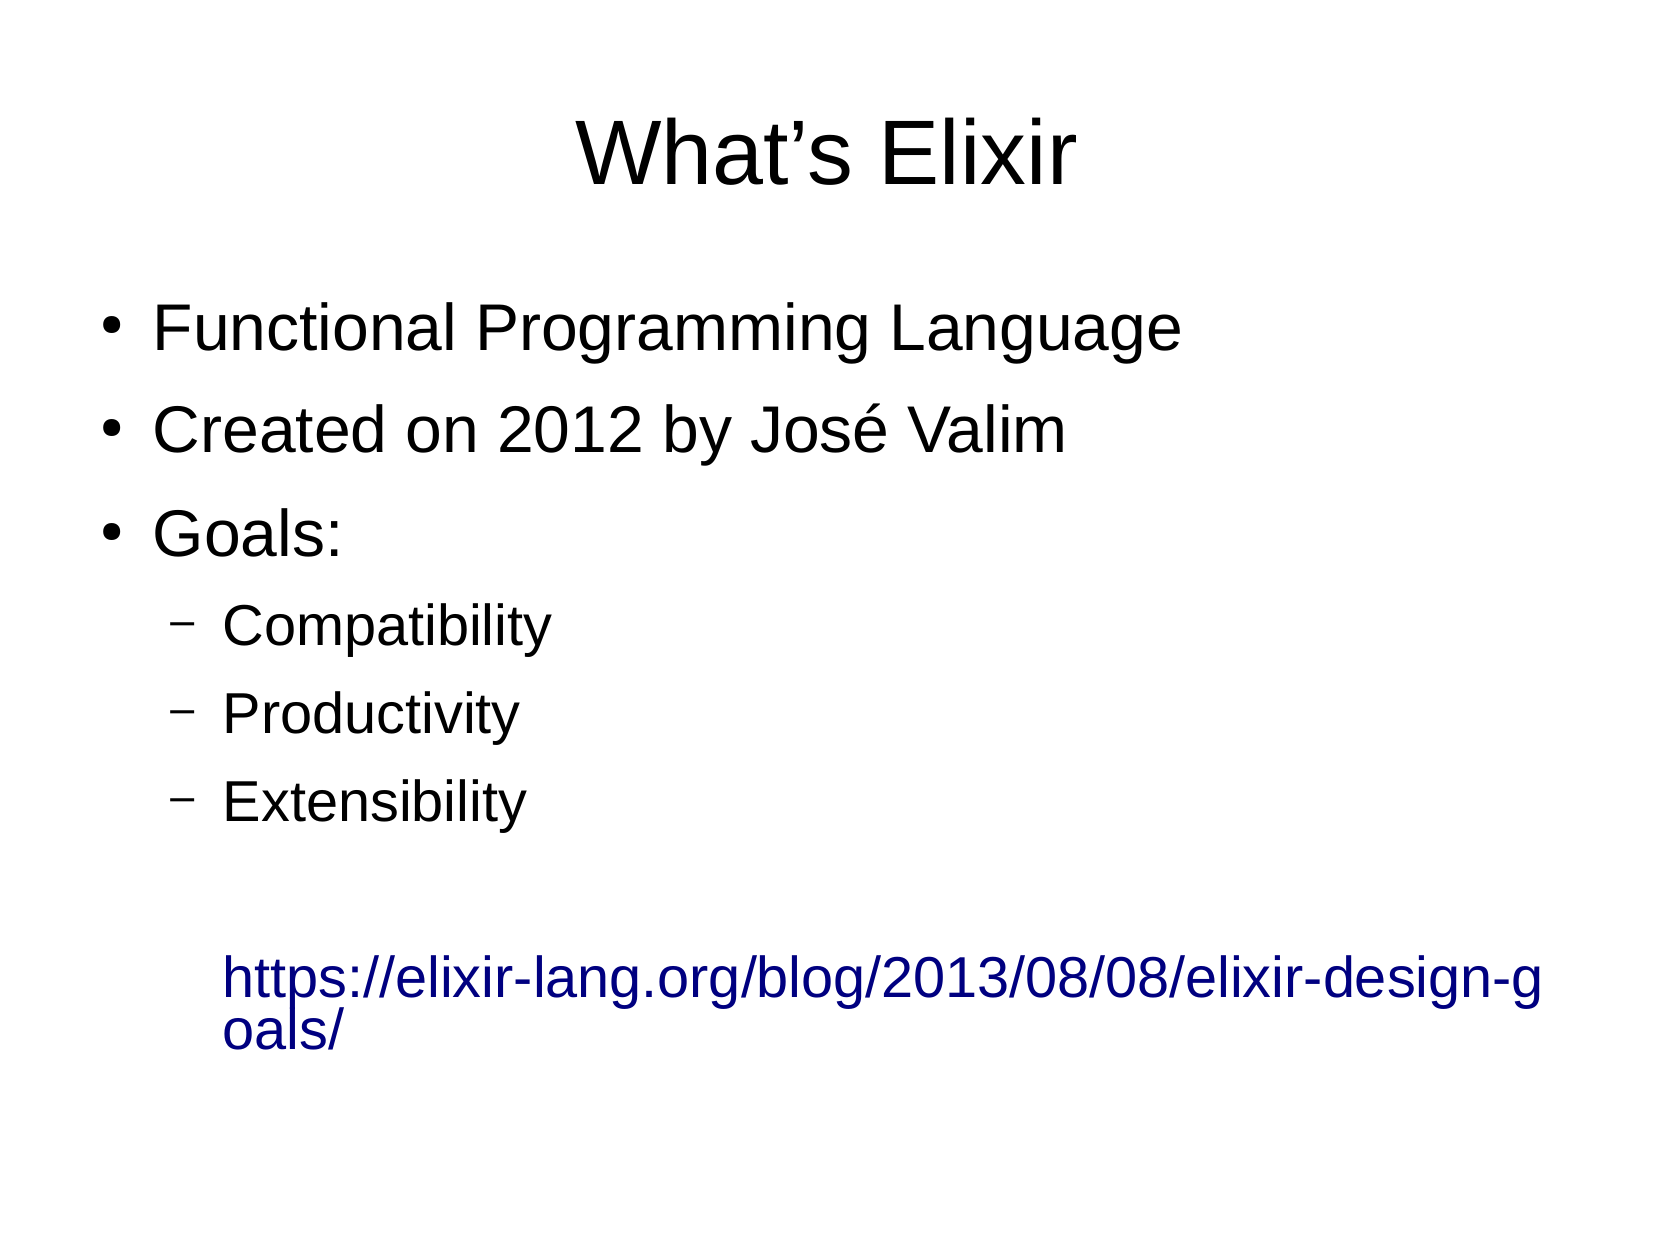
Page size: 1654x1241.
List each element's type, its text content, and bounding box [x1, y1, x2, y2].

title What’s Elixir [82, 49, 1571, 257]
list Functional Programming Language Created on 2012 by José Valim Goals: Compatibility Productivity Extensibility https://elixir-lang.org/blog/2013/08/08/elixir-design-goals/ [82, 290, 1571, 1010]
